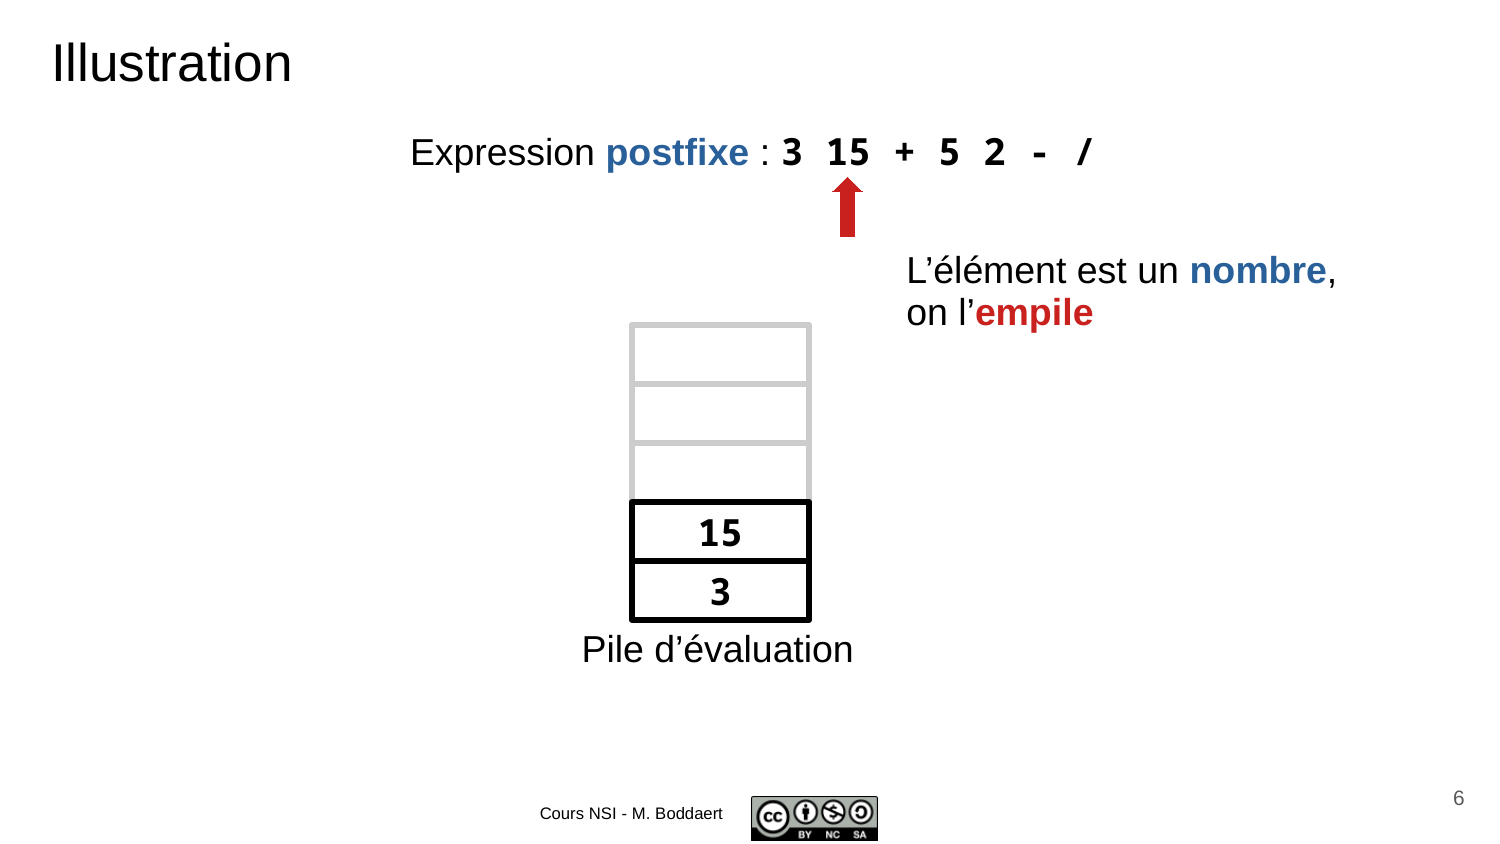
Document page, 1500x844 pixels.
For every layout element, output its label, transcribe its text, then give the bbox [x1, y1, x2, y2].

text_box 3 [631, 562, 810, 620]
picture [751, 796, 878, 841]
text_box Pile d’évaluation [566, 620, 880, 680]
text_box [631, 324, 810, 501]
text_box [832, 177, 863, 237]
text_box L’élément est un nombre, on l’empile [891, 242, 1394, 344]
text_box Expression postfixe : 3 15 + 5 2 - / [29, 120, 1477, 760]
text_box 15 [631, 501, 810, 562]
slide_number <numéro> [1389, 764, 1480, 830]
title Illustration [51, 13, 1449, 108]
